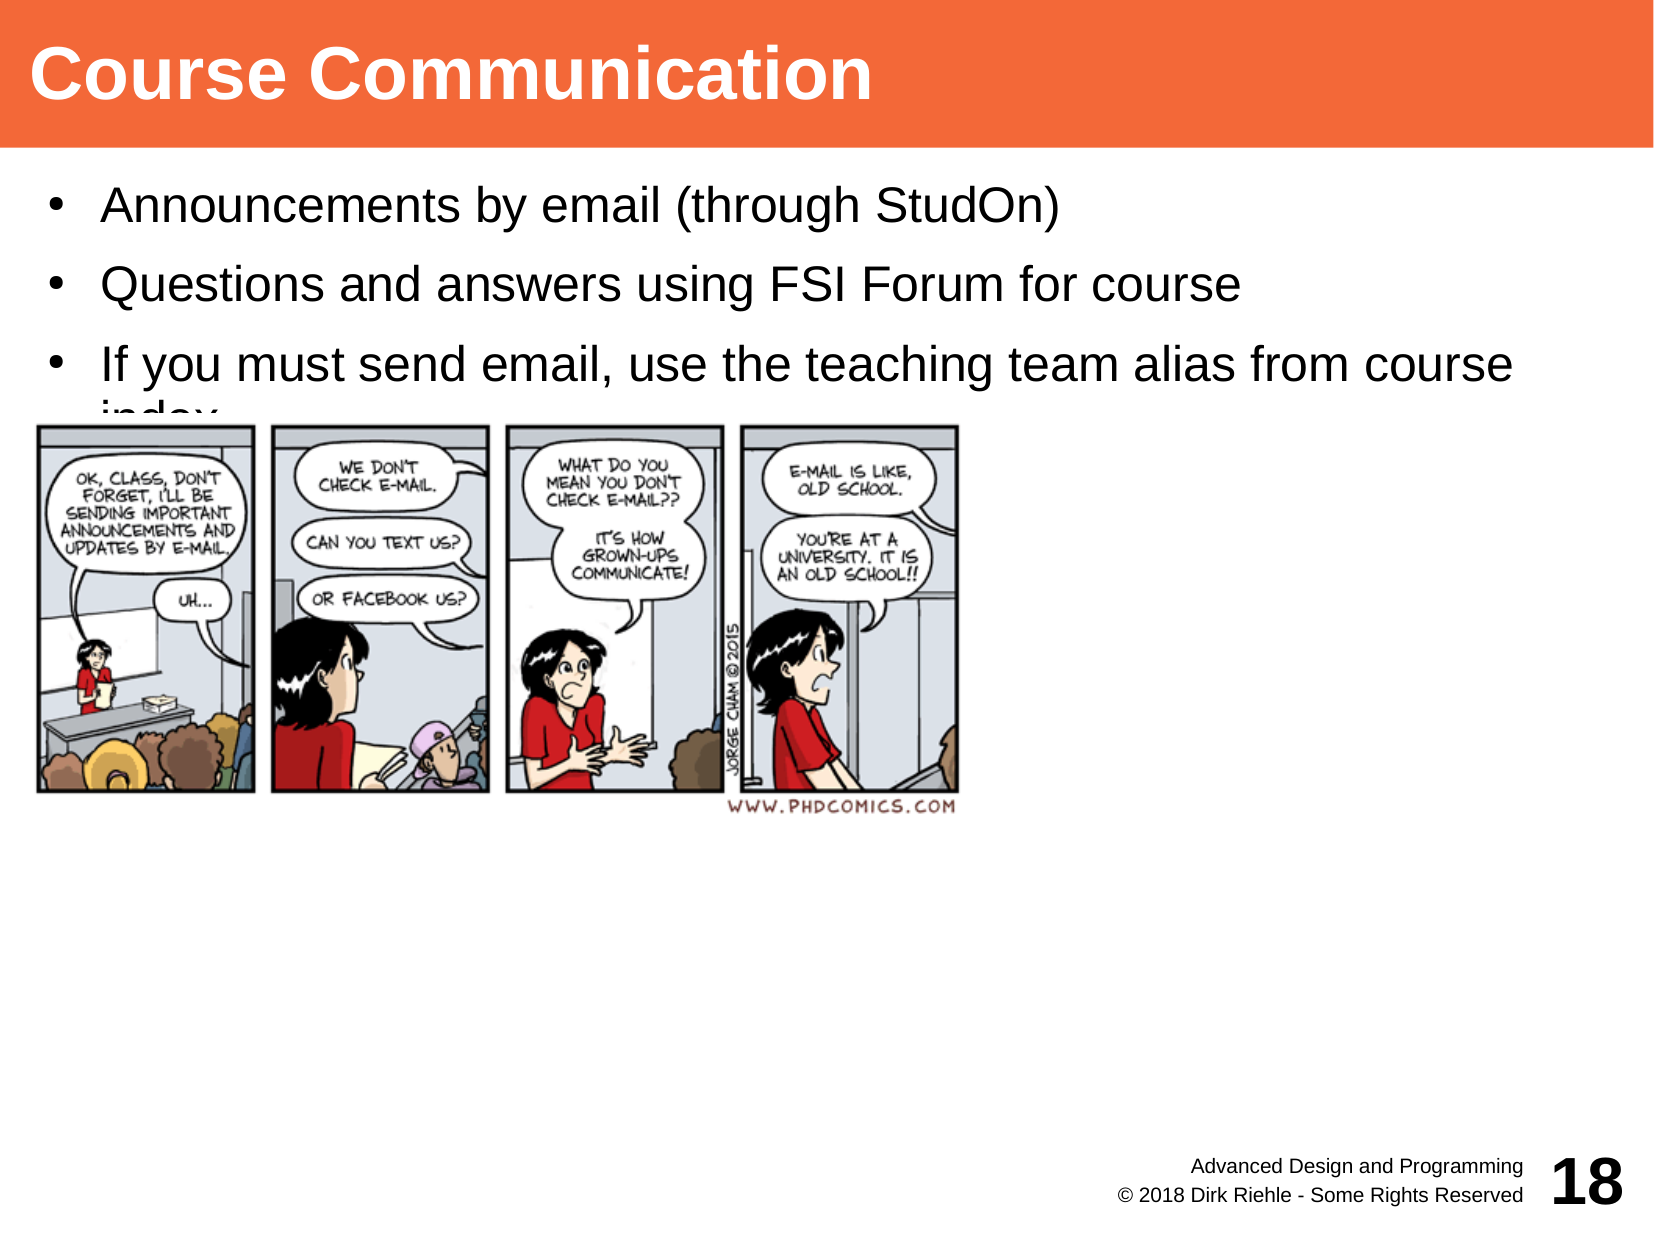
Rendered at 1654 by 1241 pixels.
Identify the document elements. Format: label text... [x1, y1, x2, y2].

title Course Communication [0, 0, 1654, 148]
picture [29, 413, 967, 820]
list Announcements by email (through StudOn) Questions and answers using FSI Forum for course If you must send email, use the teaching team alias from course index [29, 177, 1625, 1063]
